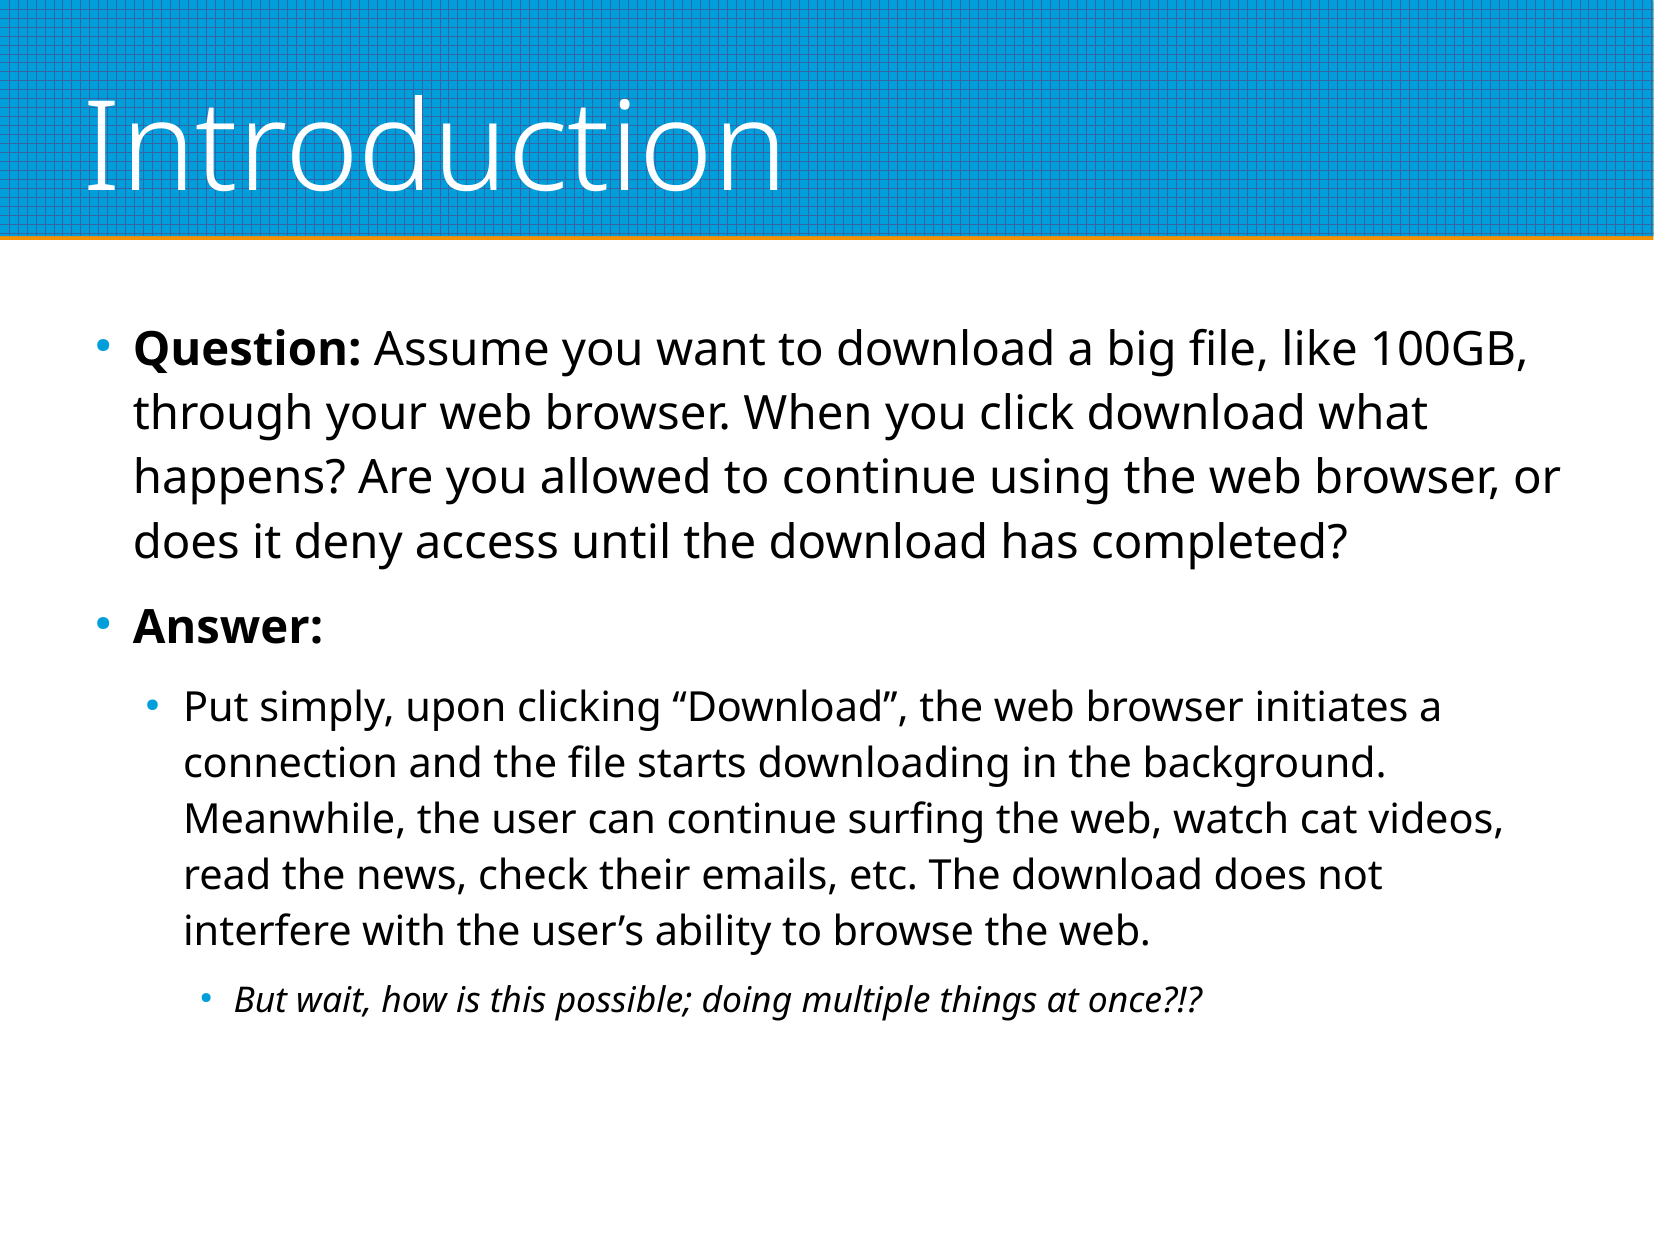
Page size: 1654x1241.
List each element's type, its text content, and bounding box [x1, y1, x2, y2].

title Introduction [82, 19, 1571, 227]
list Question: Assume you want to download a big file, like 100GB, through your web browser. When you click download what happens? Are you allowed to continue using the web browser, or does it deny access until the download has completed? Answer: Put simply, upon clicking ‘‘Download’’, the web browser initiates a connection and the file starts downloading in the background. Meanwhile, the user can continue surfing the web, watch cat videos, read the news, check their emails, etc. The download does not interfere with the user’s ability to browse the web. But wait, how is this possible; doing multiple things at once?!? [82, 314, 1563, 1081]
